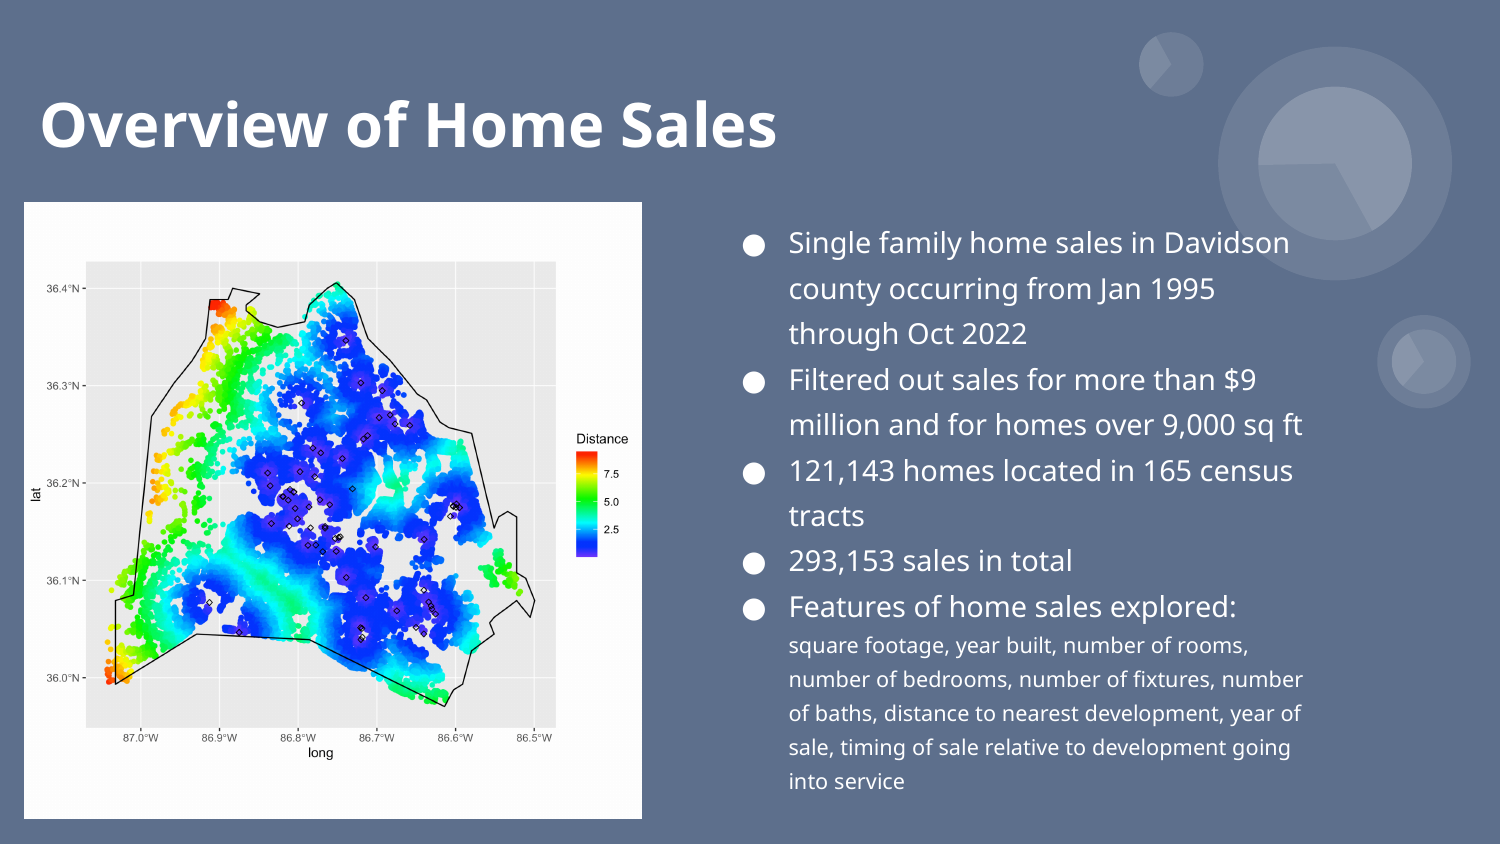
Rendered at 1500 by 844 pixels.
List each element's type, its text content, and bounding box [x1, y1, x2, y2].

title Overview of Home Sales [24, 66, 1164, 182]
list Single family home sales in Davidson county occurring from Jan 1995 through Oct 2022 Filtered out sales for more than $9 million and for homes over 9,000 sq ft 121,143 homes located in 165 census tracts 293,153 sales in total Features of home sales explored: square footage, year built, number of rooms, number of bedrooms, number of fixtures, number of baths, distance to nearest development, year of sale, timing of sale relative to development going into service [708, 202, 1326, 819]
picture [24, 202, 642, 819]
